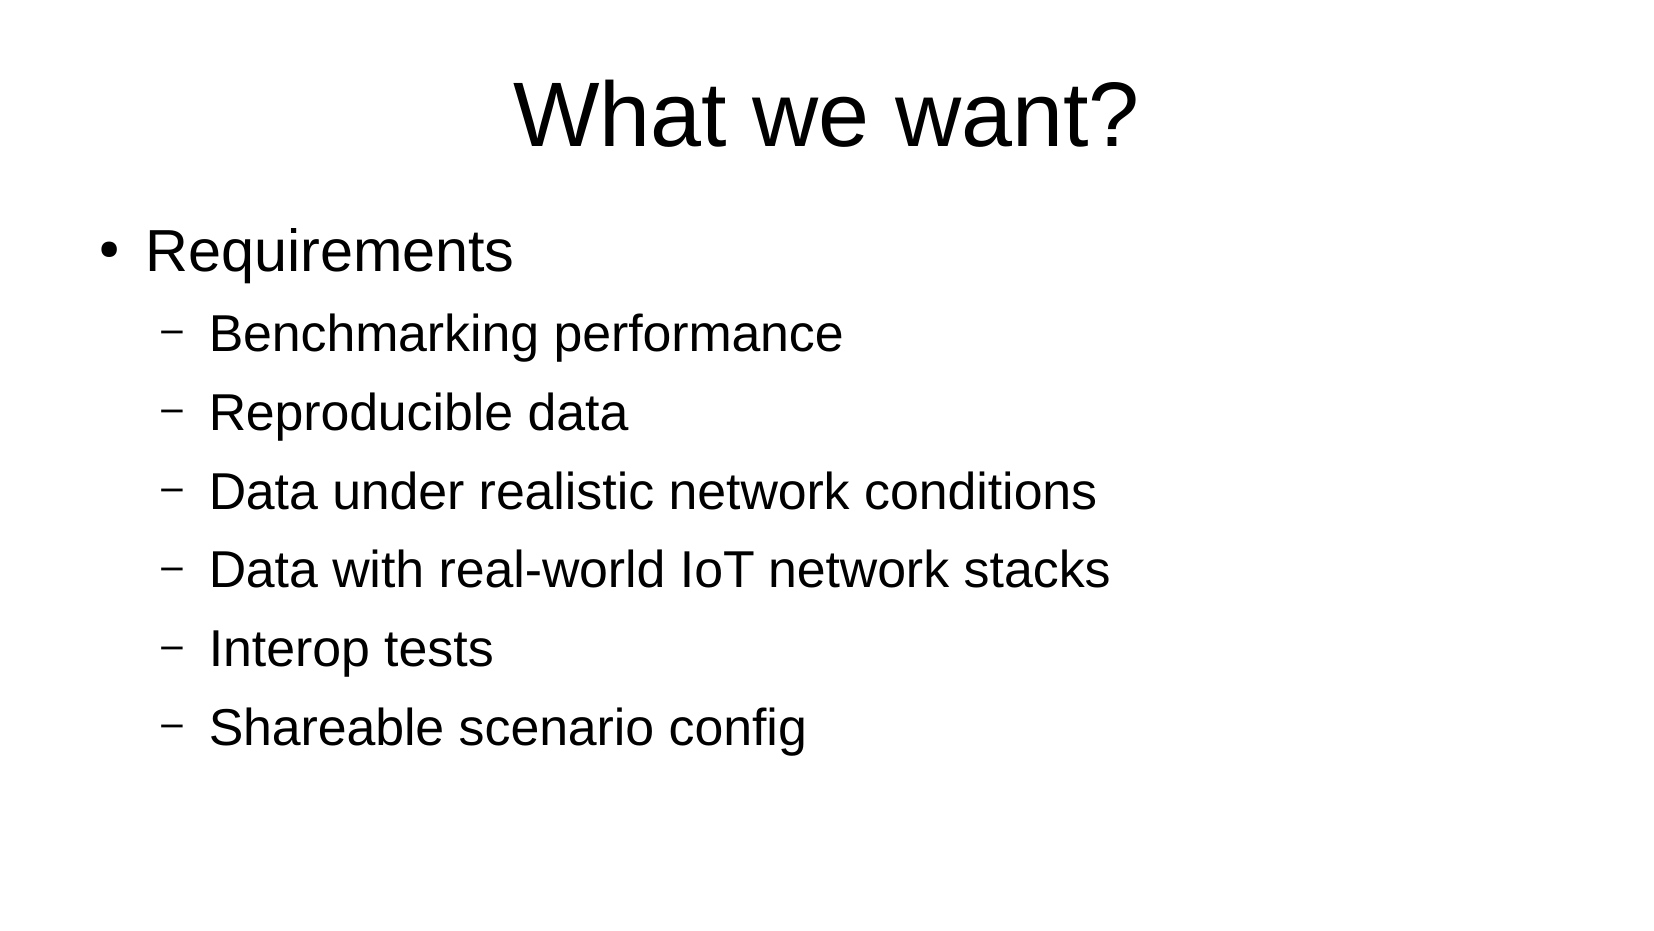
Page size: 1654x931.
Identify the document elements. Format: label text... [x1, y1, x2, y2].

title What we want? [82, 37, 1571, 193]
list Requirements Benchmarking performance Reproducible data Data under realistic network conditions Data with real-world IoT network stacks Interop tests Shareable scenario config [82, 217, 1571, 758]
